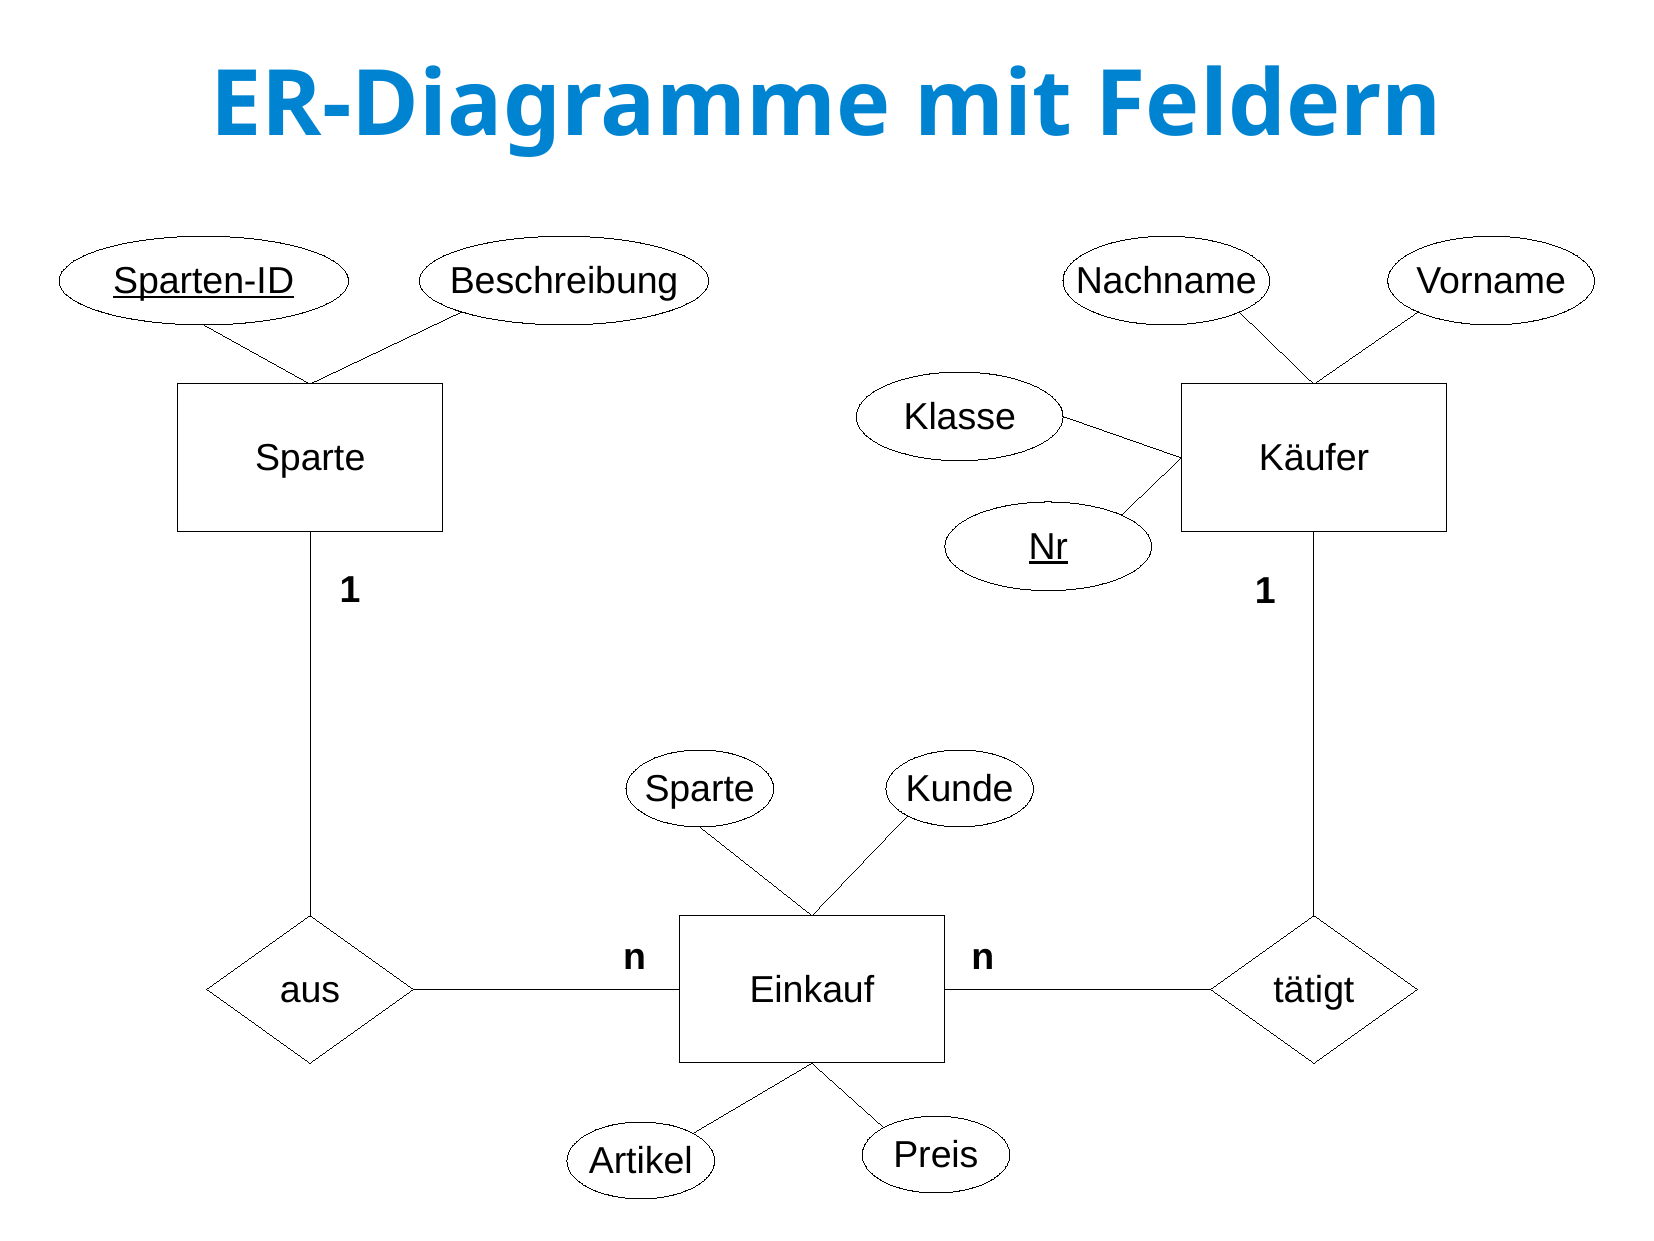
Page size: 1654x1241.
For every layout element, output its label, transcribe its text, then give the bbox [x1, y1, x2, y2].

text_box 1 [324, 561, 473, 621]
text_box Vorname [1387, 236, 1595, 325]
text_box tätigt [1210, 915, 1418, 1064]
text_box Artikel [566, 1122, 715, 1199]
text_box Einkauf [679, 915, 945, 1063]
text_box Käufer [1181, 383, 1447, 532]
text_box aus [206, 915, 414, 1064]
text_box Sparte [625, 750, 774, 827]
text_box Beschreibung [419, 236, 709, 325]
text_box Kunde [885, 750, 1034, 827]
text_box n [608, 928, 697, 986]
text_box Sparte [177, 383, 443, 532]
text_box Klasse [856, 372, 1064, 461]
text_box Nachname [1062, 236, 1270, 325]
text_box Preis [862, 1116, 1010, 1193]
text_box n [956, 928, 1046, 986]
text_box Sparten-ID [59, 236, 349, 325]
text_box 1 [1240, 562, 1329, 619]
text_box Nr [944, 501, 1152, 591]
title ER-Diagramme mit Feldern [82, 3, 1571, 196]
